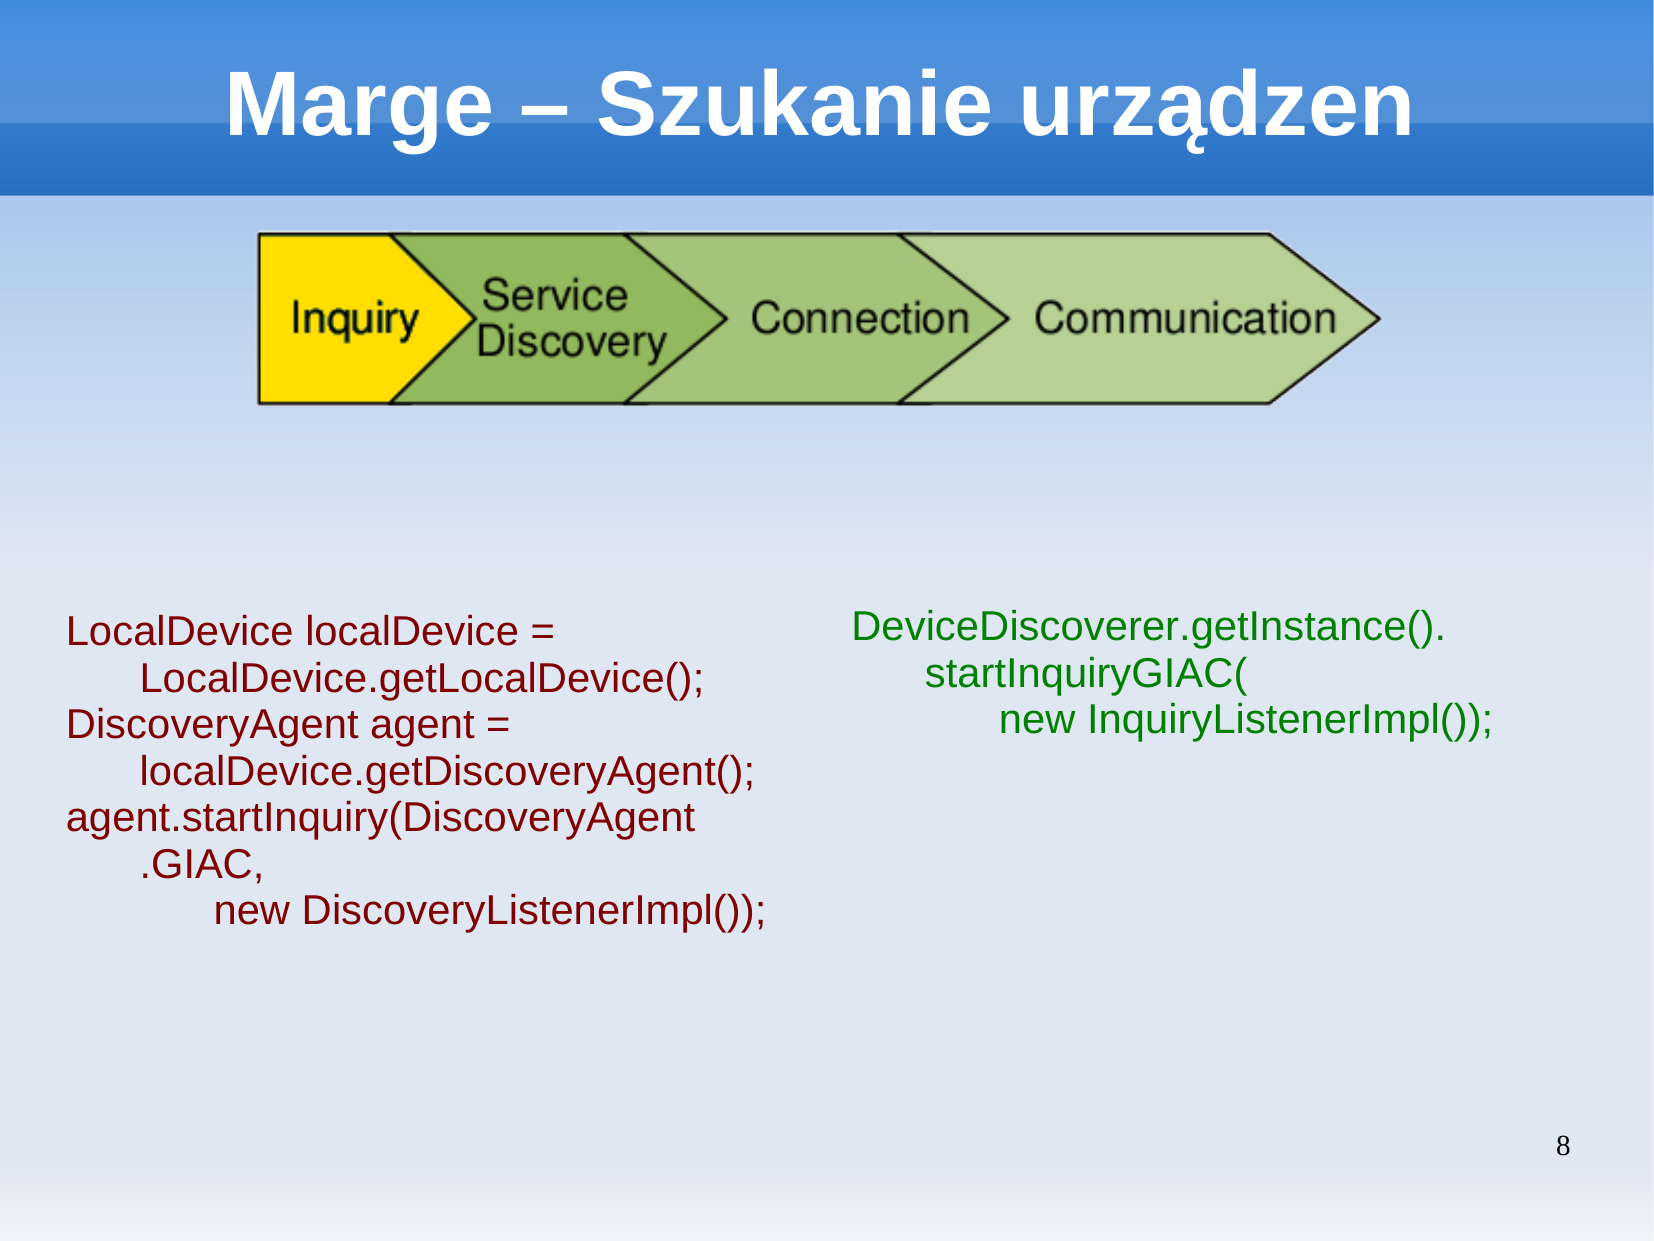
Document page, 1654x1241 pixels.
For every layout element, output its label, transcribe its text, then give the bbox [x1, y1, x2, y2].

text_box LocalDevice localDevice = LocalDevice.getLocalDevice(); DiscoveryAgent agent = localDevice.getDiscoveryAgent(); agent.startInquiry(DiscoveryAgent .GIAC, new DiscoveryListenerImpl()); [65, 608, 795, 934]
text_box DeviceDiscoverer.getInstance(). startInquiryGIAC( new InquiryListenerImpl()); [851, 603, 1581, 743]
picture [0, 0, 1654, 1241]
title Marge – Szukanie urządzen [76, 0, 1565, 208]
